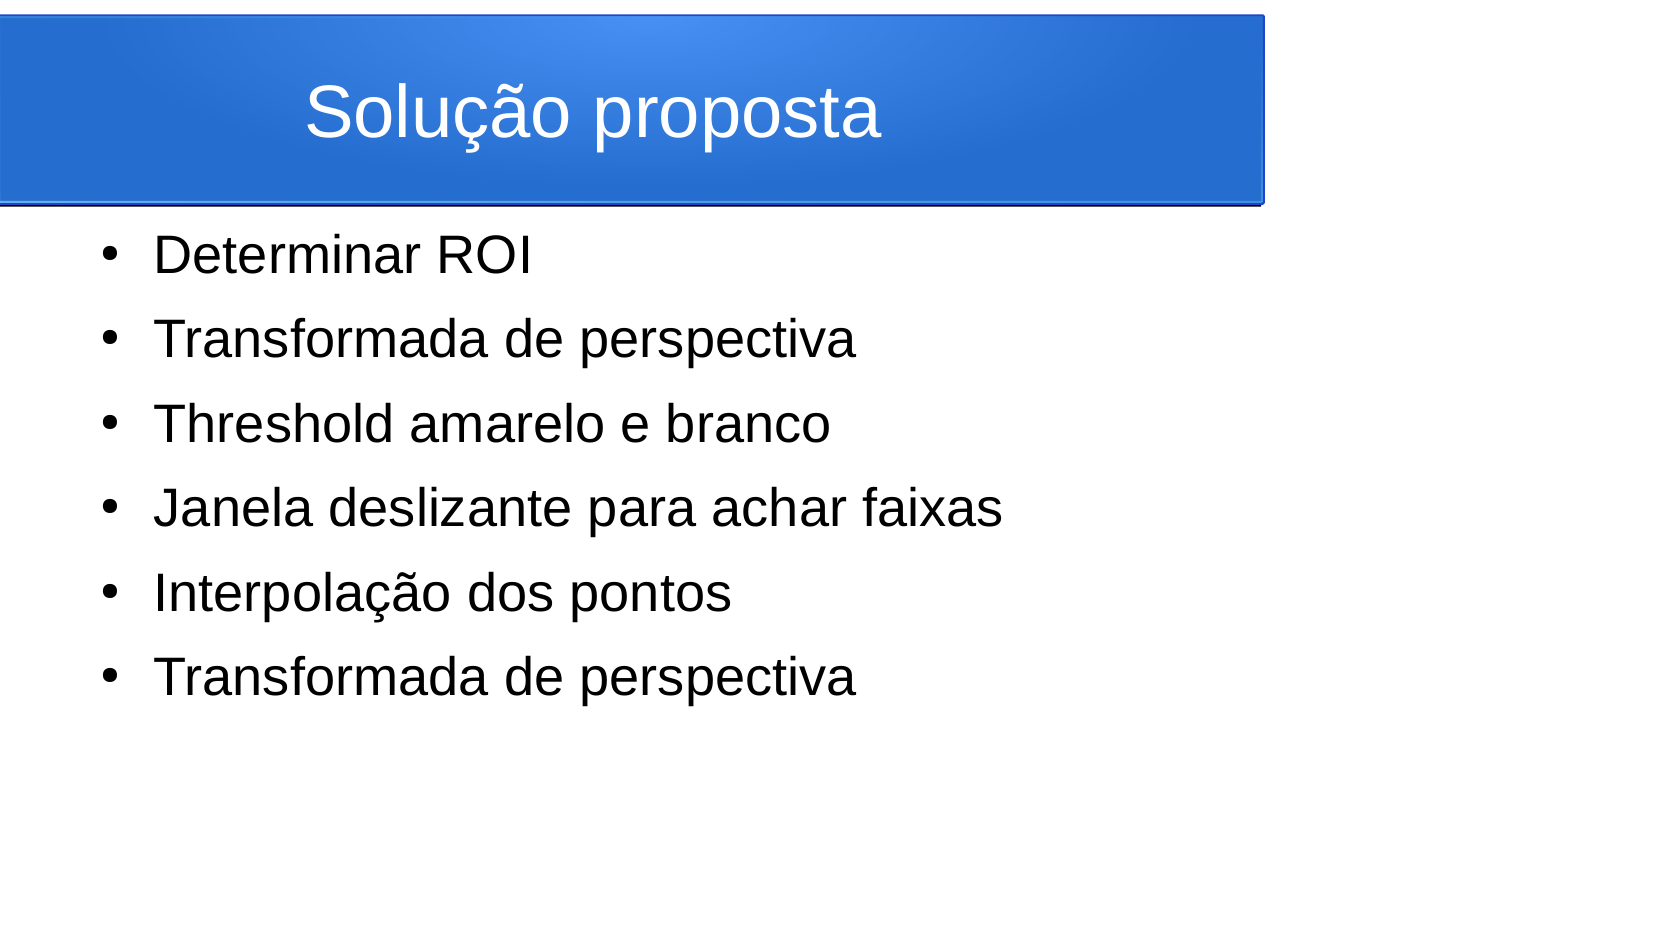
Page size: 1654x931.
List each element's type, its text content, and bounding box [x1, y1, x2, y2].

list Determinar ROI Transformada de perspectiva Threshold amarelo e branco Janela deslizante para achar faixas Interpolação dos pontos Transformada de perspectiva [82, 224, 1571, 764]
title Solução proposta [82, 35, 1235, 189]
